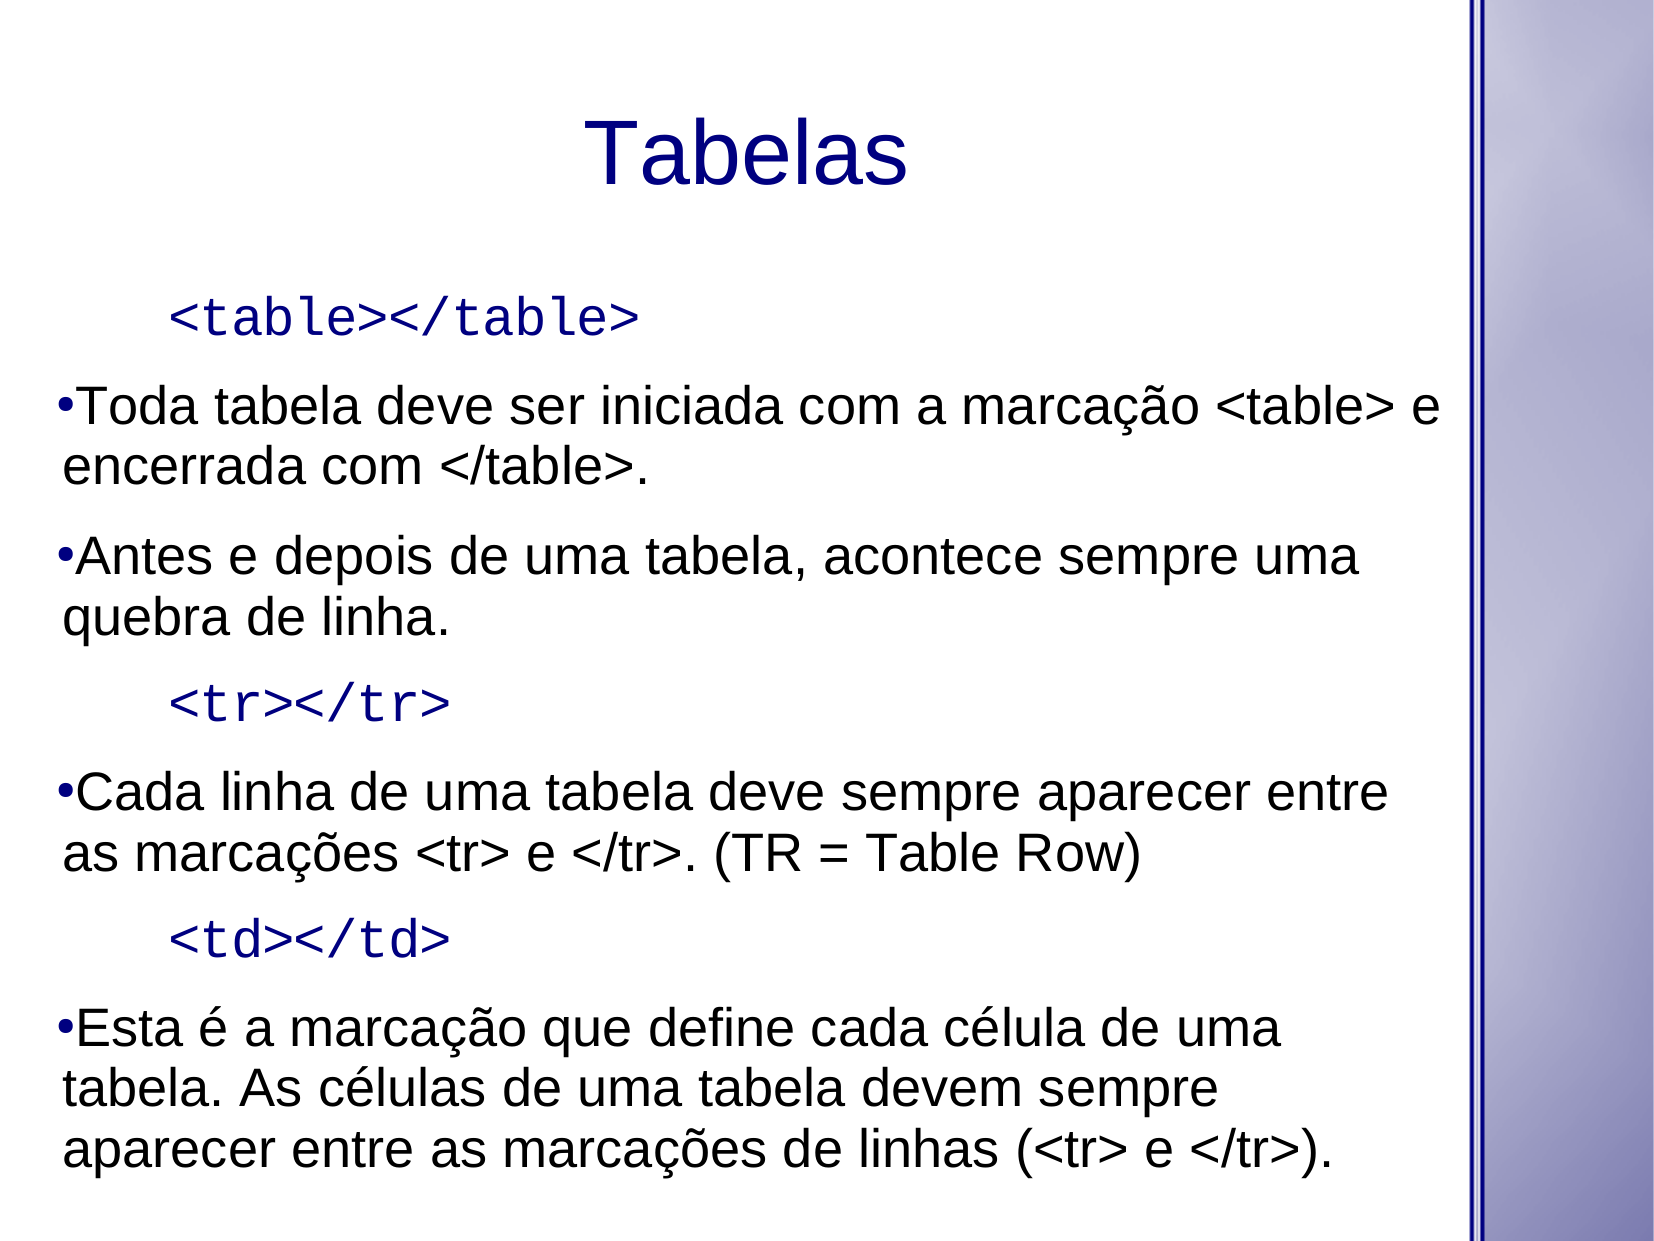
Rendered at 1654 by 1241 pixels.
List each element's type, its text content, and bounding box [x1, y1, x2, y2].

title Tabelas [47, 49, 1447, 257]
picture [0, 0, 1654, 1241]
list <table></table> Toda tabela deve ser iniciada com a marcação <table> e encerrada com </table>. Antes e depois de uma tabela, acontece sempre uma quebra de linha. <tr></tr> Cada linha de uma tabela deve sempre aparecer entre as marcações <tr> e </tr>. (TR = Table Row) <td></td> Esta é a marcação que define cada célula de uma tabela. As células de uma tabela devem sempre aparecer entre as marcações de linhas (<tr> e </tr>). [47, 290, 1447, 1179]
